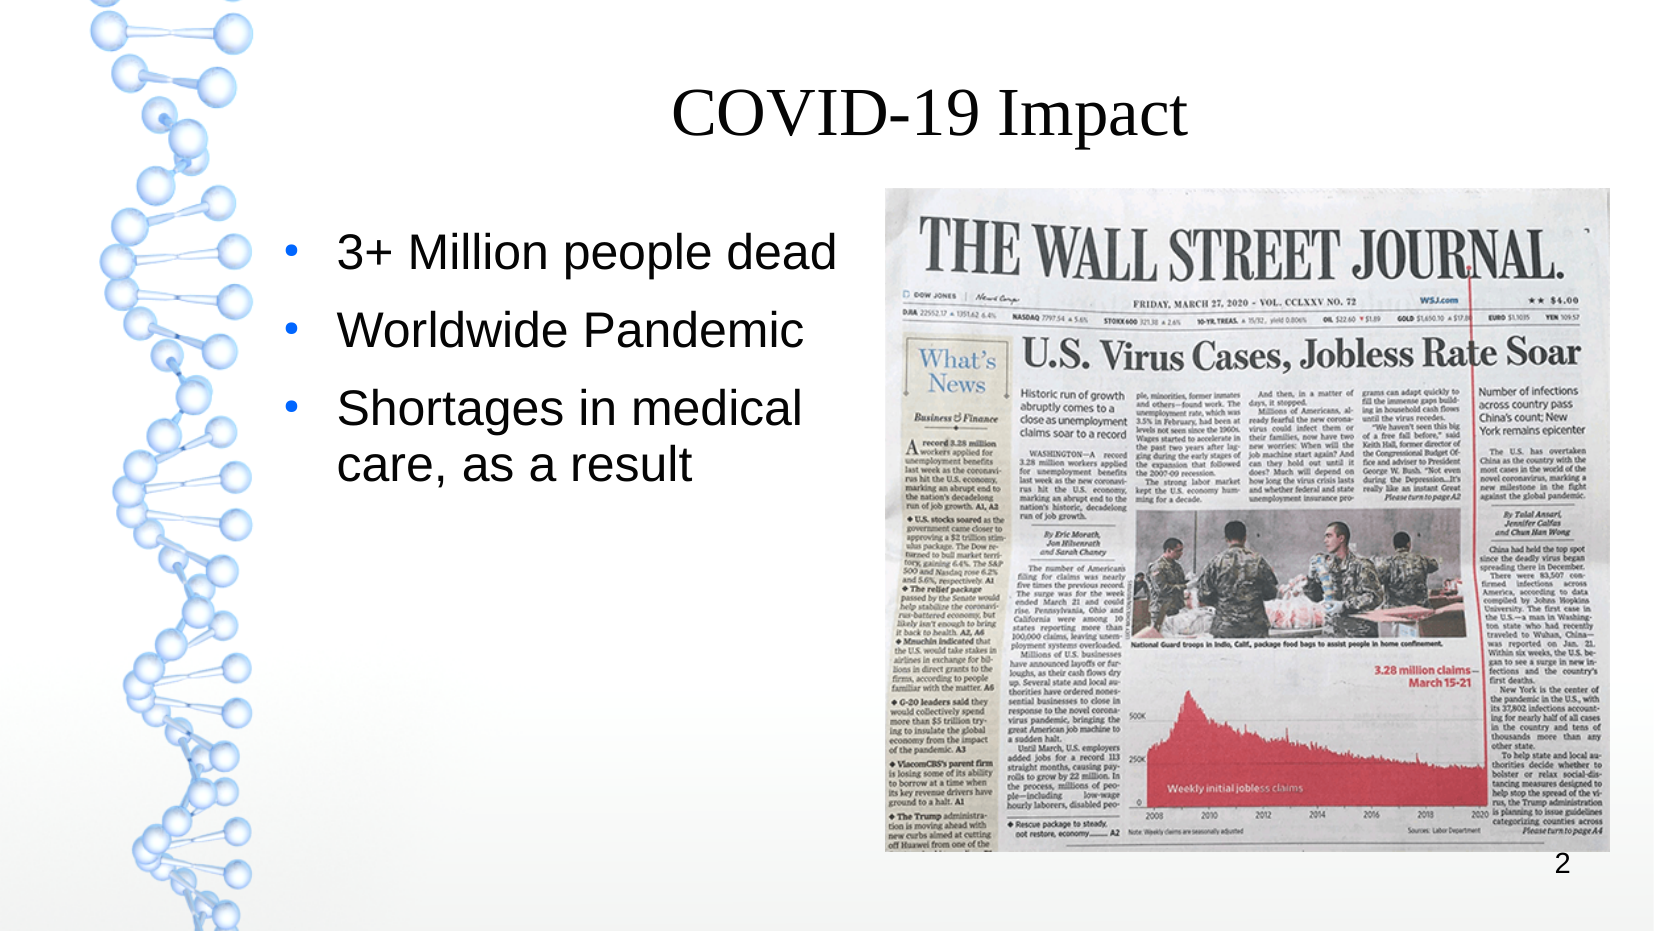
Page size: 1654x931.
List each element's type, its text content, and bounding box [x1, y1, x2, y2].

list 3+ Million people dead Worldwide Pandemic Shortages in medical care, as a result [265, 224, 885, 764]
picture [0, 0, 1654, 931]
title COVID-19 Impact [265, 35, 1595, 189]
